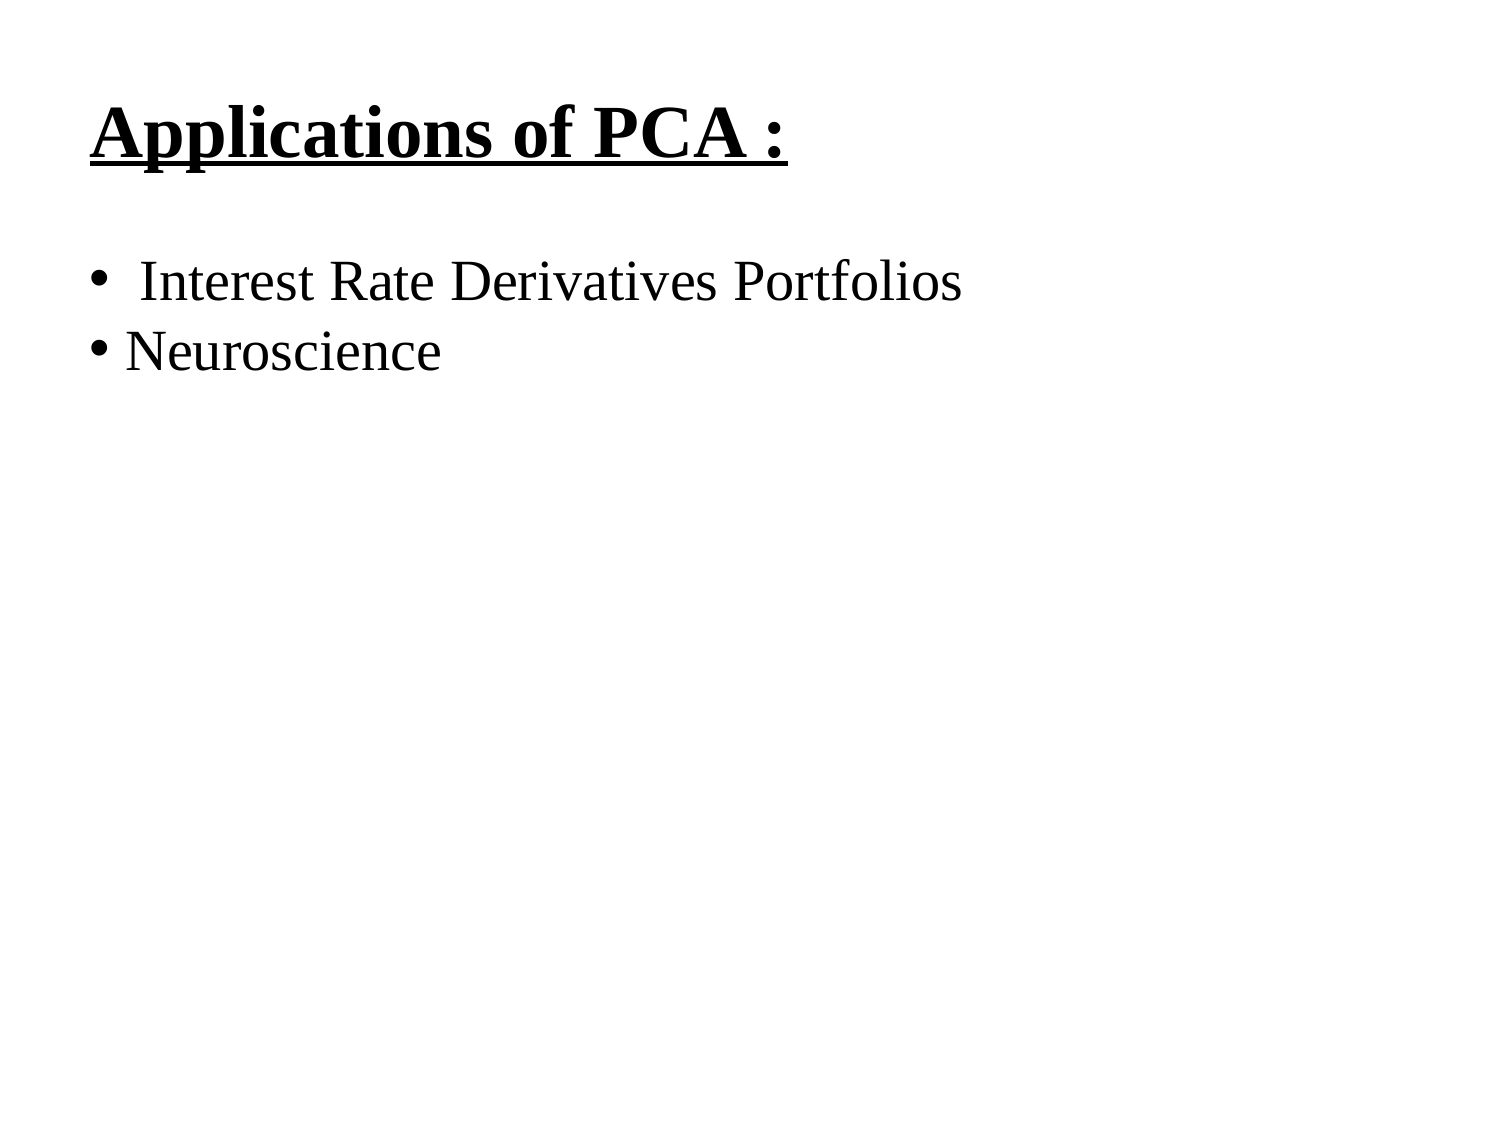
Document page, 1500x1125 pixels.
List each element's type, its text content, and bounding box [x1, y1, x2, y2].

text_box Applications of PCA : Interest Rate Derivatives Portfolios Neuroscience [75, 75, 1425, 1043]
